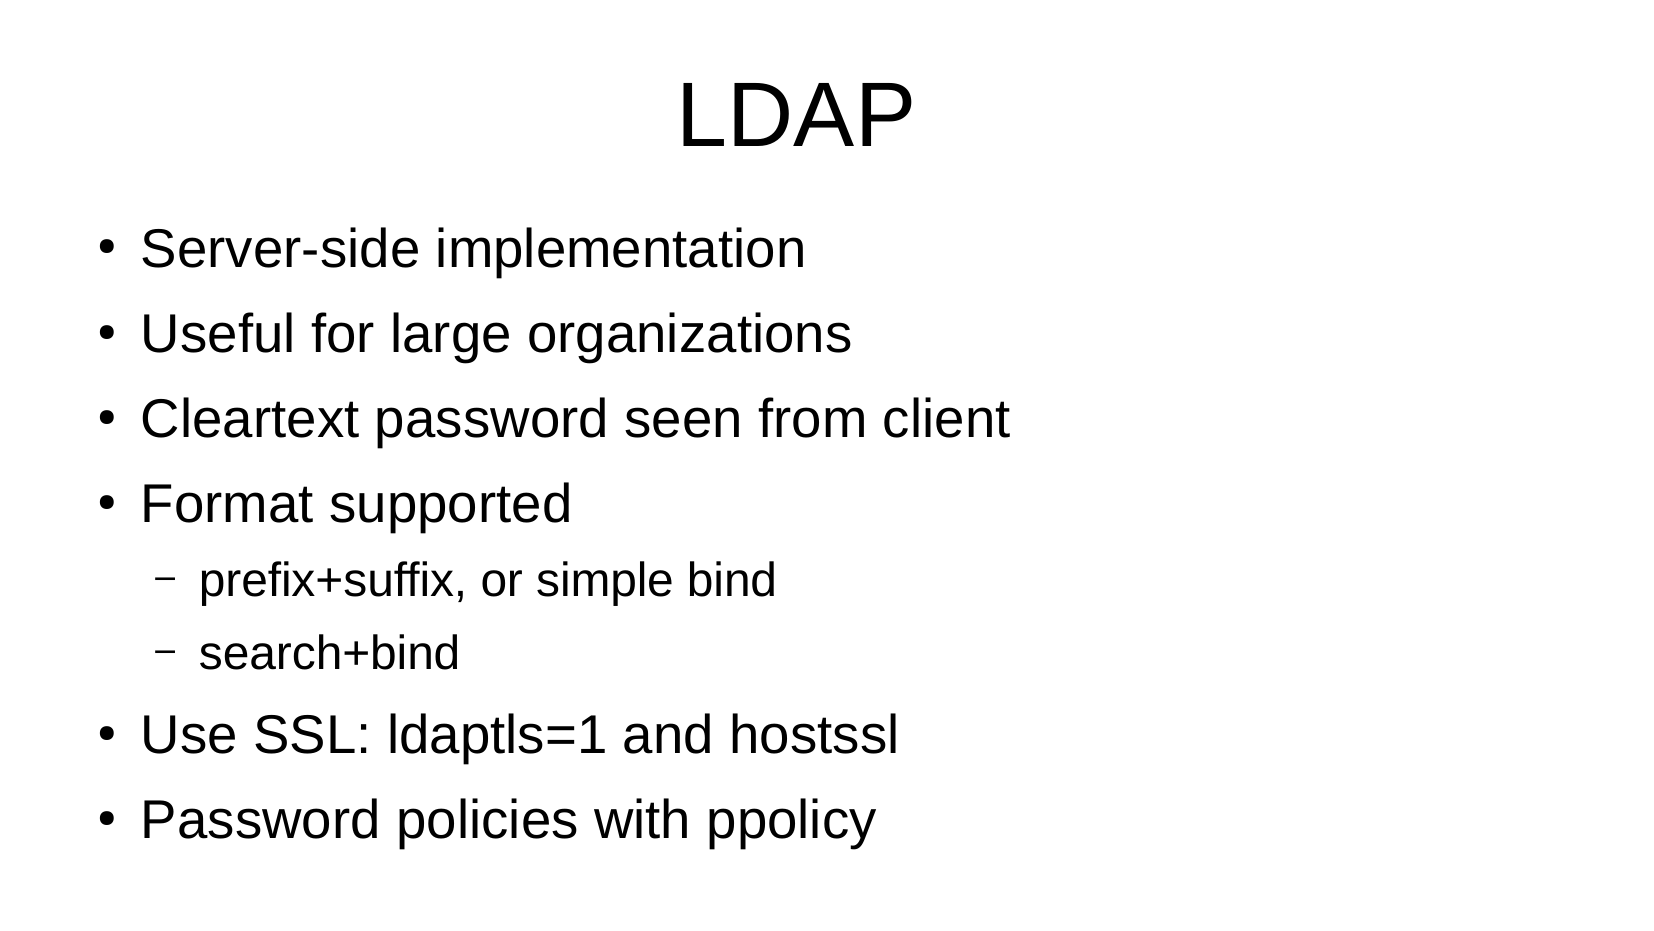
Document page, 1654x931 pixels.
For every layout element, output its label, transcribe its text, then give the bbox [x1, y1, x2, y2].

title LDAP [82, 37, 1571, 193]
list Server-side implementation Useful for large organizations Cleartext password seen from client Format supported prefix+suffix, or simple bind search+bind Use SSL: ldaptls=1 and hostssl Password policies with ppolicy [82, 217, 1571, 856]
